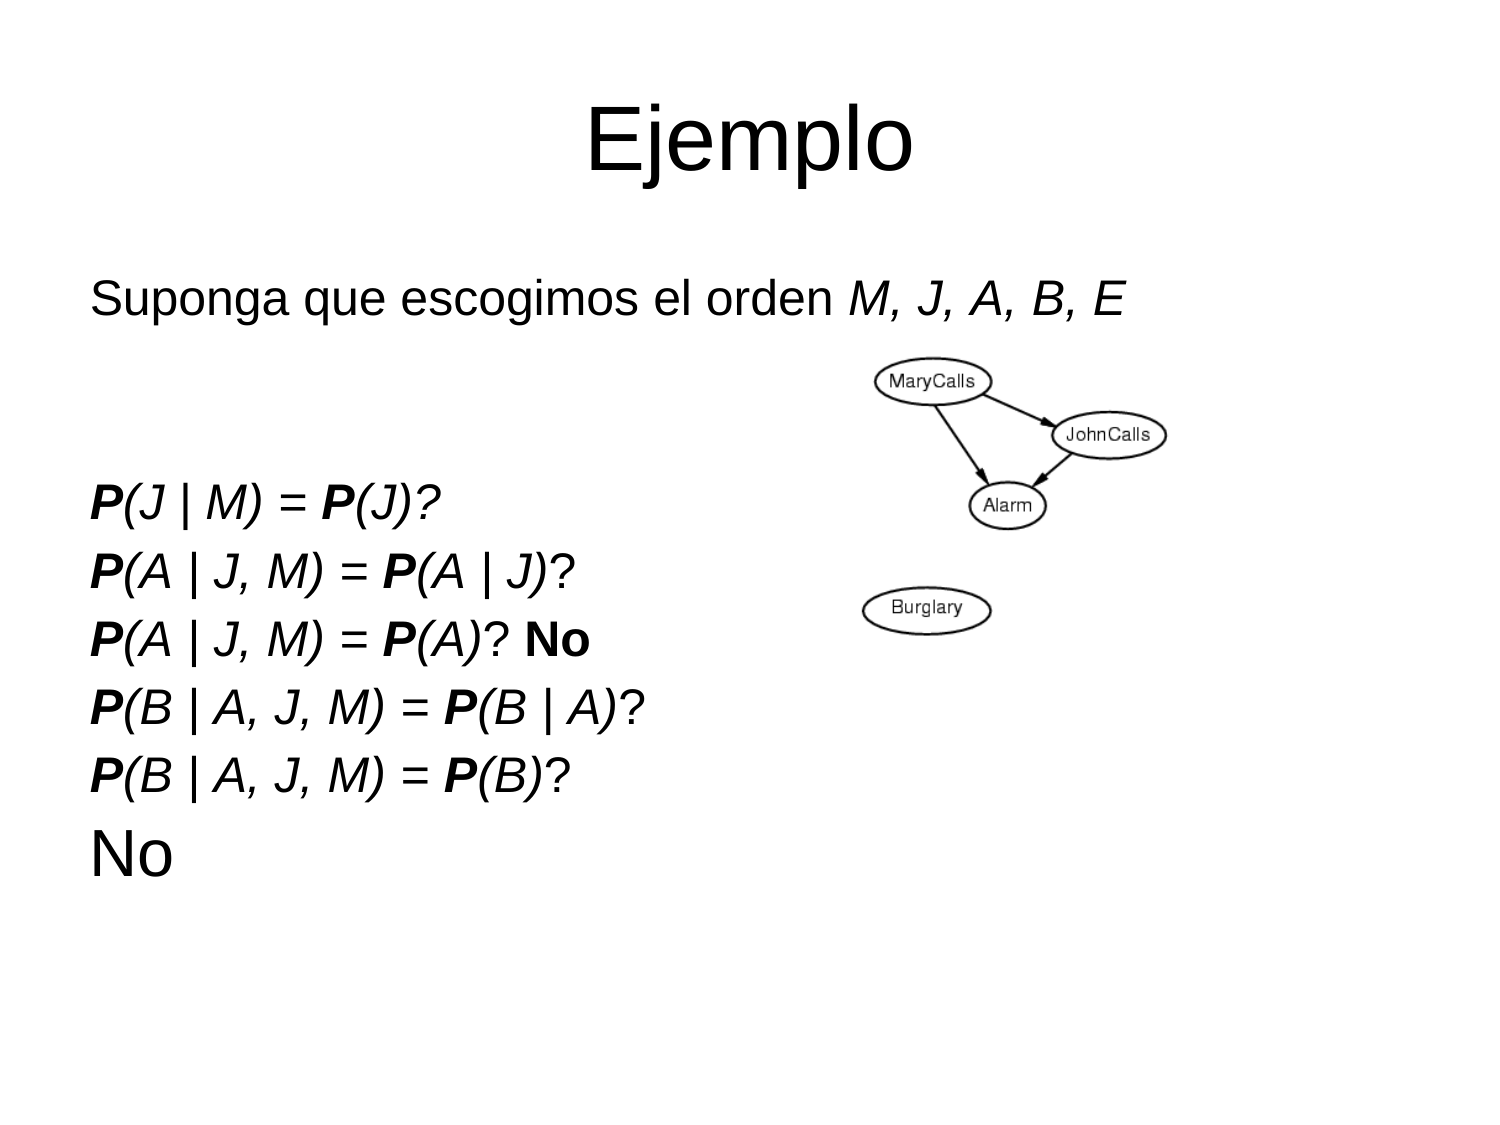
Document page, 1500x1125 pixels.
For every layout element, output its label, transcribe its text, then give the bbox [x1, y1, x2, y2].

list Suponga que escogimos el orden M, J, A, B, E P(J | M) = P(J)? P(A | J, M) = P(A | J)? P(A | J, M) = P(A)? No P(B | A, J, M) = P(B | A)? P(B | A, J, M) = P(B)? No [75, 262, 1426, 1006]
title Ejemplo [75, 45, 1426, 233]
picture [825, 349, 1225, 699]
